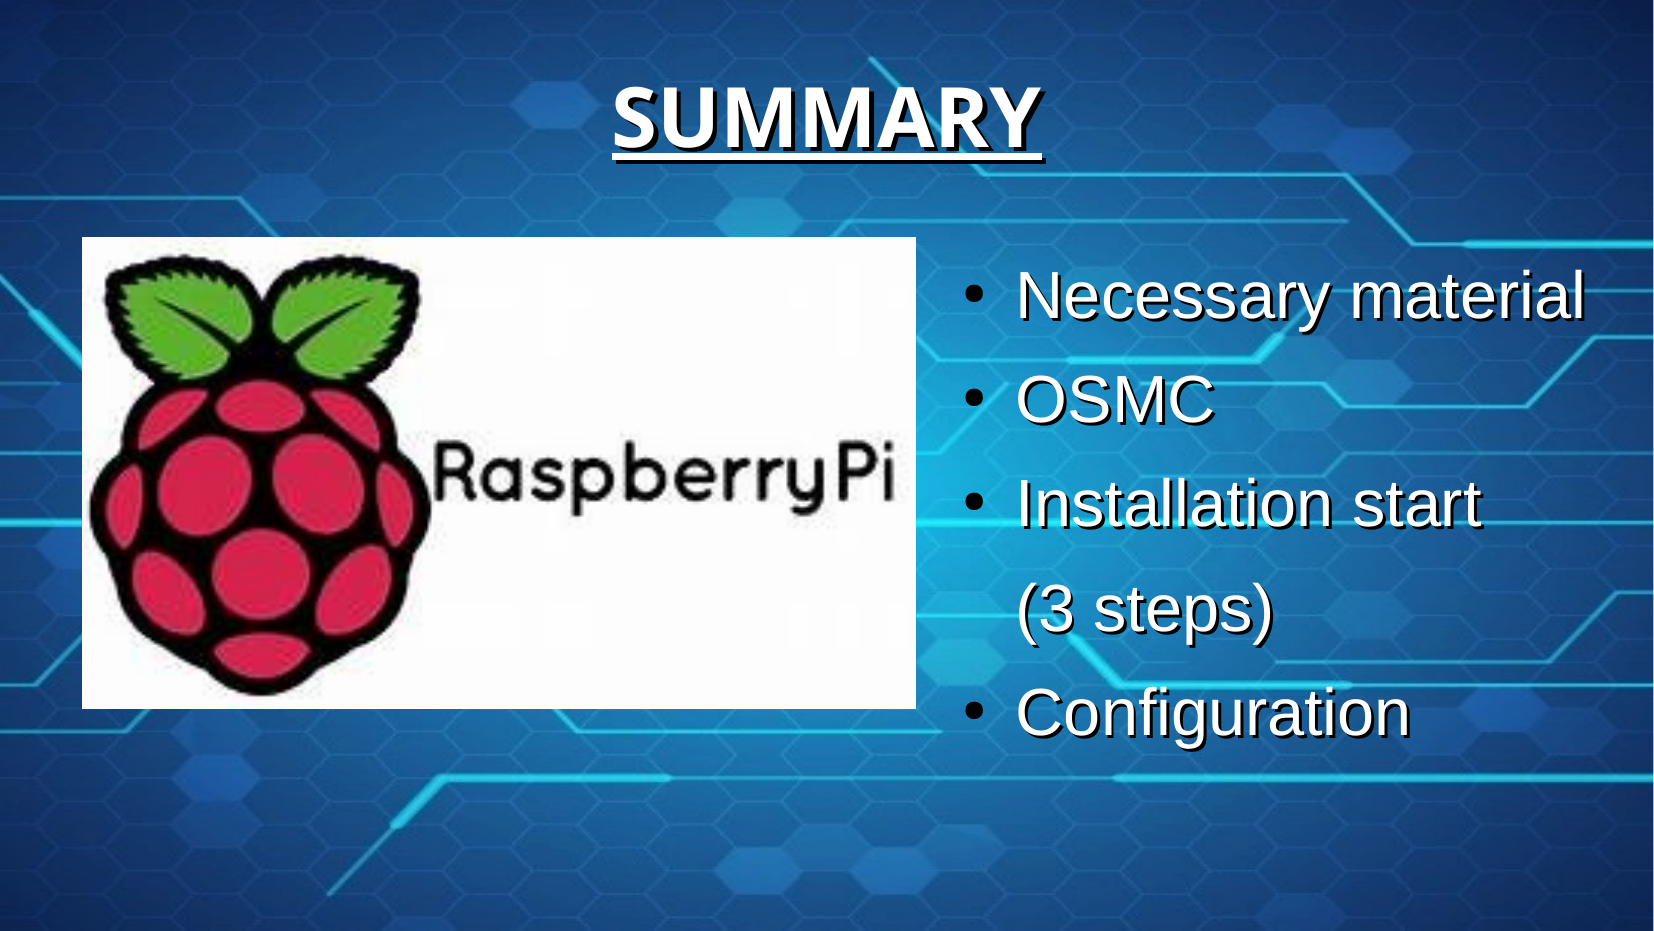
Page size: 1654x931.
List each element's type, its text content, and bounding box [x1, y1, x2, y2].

list Necessary material OSMC Installation start (3 steps) Configuration [944, 257, 1630, 798]
picture [0, 0, 1654, 931]
picture [1630, 775, 1654, 781]
title SUMMARY [82, 37, 1571, 193]
